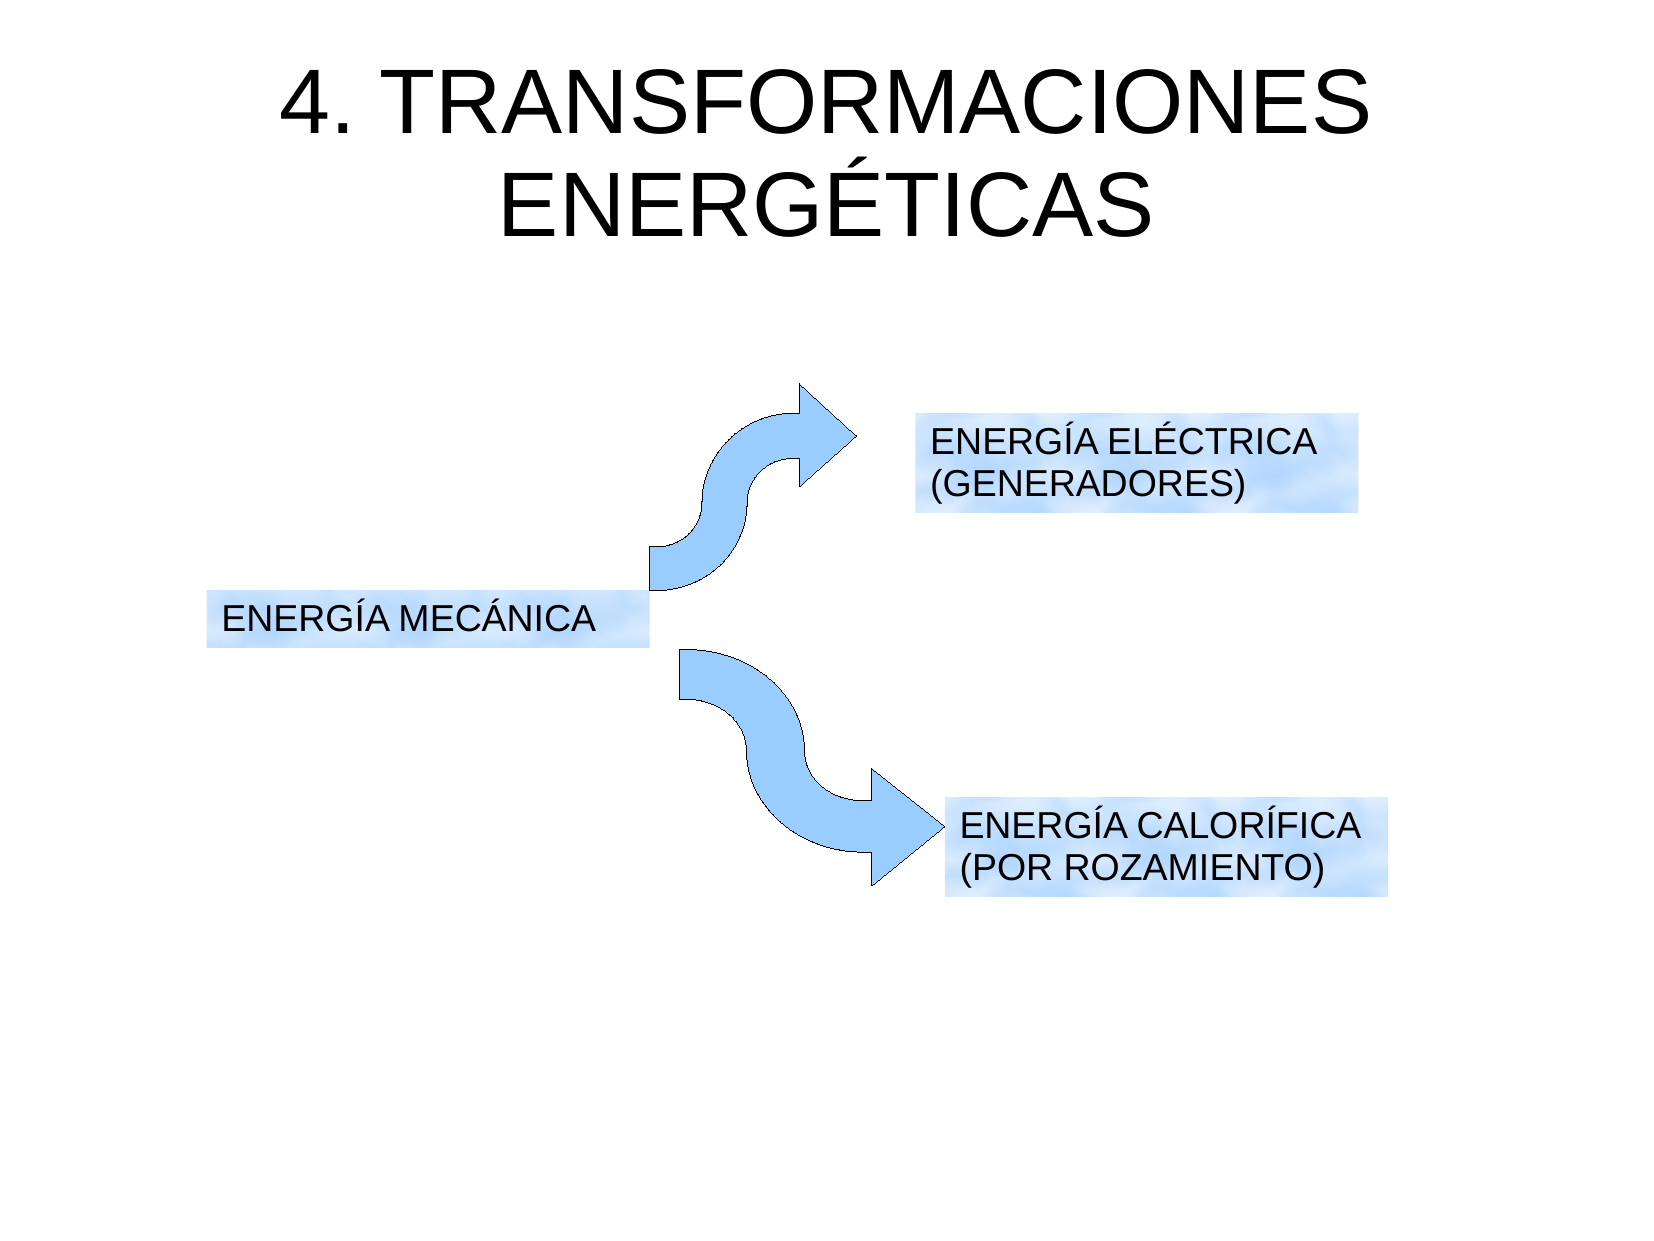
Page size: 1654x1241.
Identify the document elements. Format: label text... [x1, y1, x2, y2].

text_box ENERGÍA ELÉCTRICA (GENERADORES) [915, 413, 1359, 513]
text_box ENERGÍA CALORÍFICA (POR ROZAMIENTO) [944, 797, 1388, 897]
text_box [679, 649, 945, 886]
text_box [649, 383, 857, 591]
text_box ENERGÍA MECÁNICA [206, 590, 650, 648]
title 4. TRANSFORMACIONES ENERGÉTICAS [82, 49, 1571, 257]
